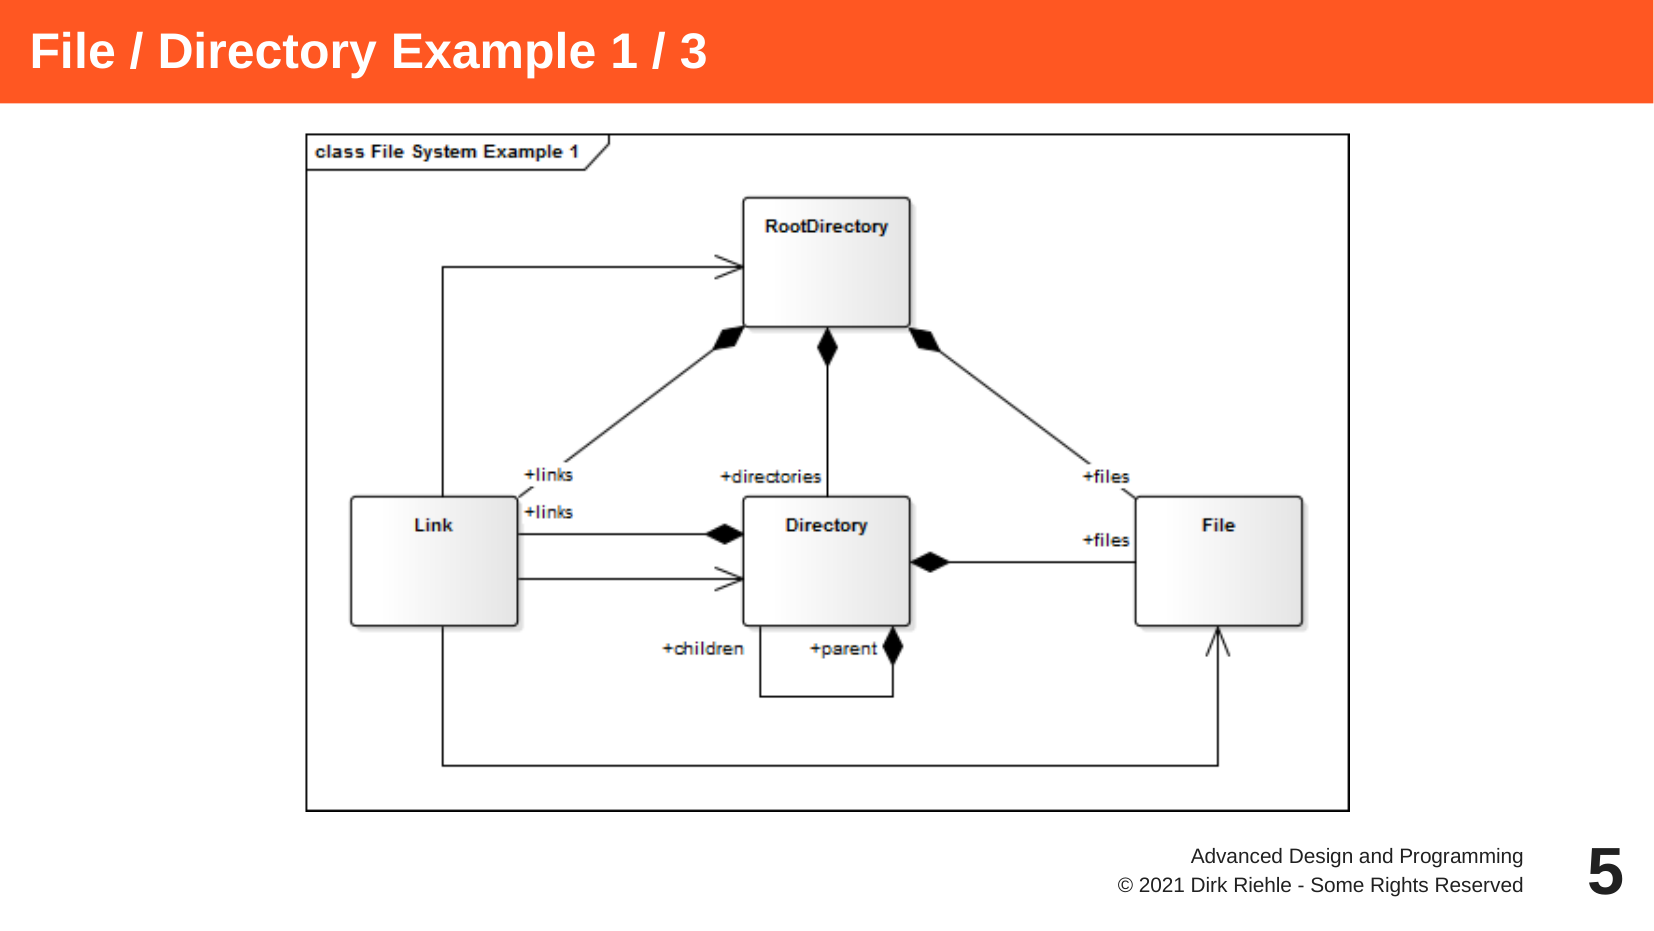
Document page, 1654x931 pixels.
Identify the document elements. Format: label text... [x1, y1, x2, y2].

picture [304, 132, 1350, 813]
title File / Directory Example 1 / 3 [0, 0, 1654, 104]
